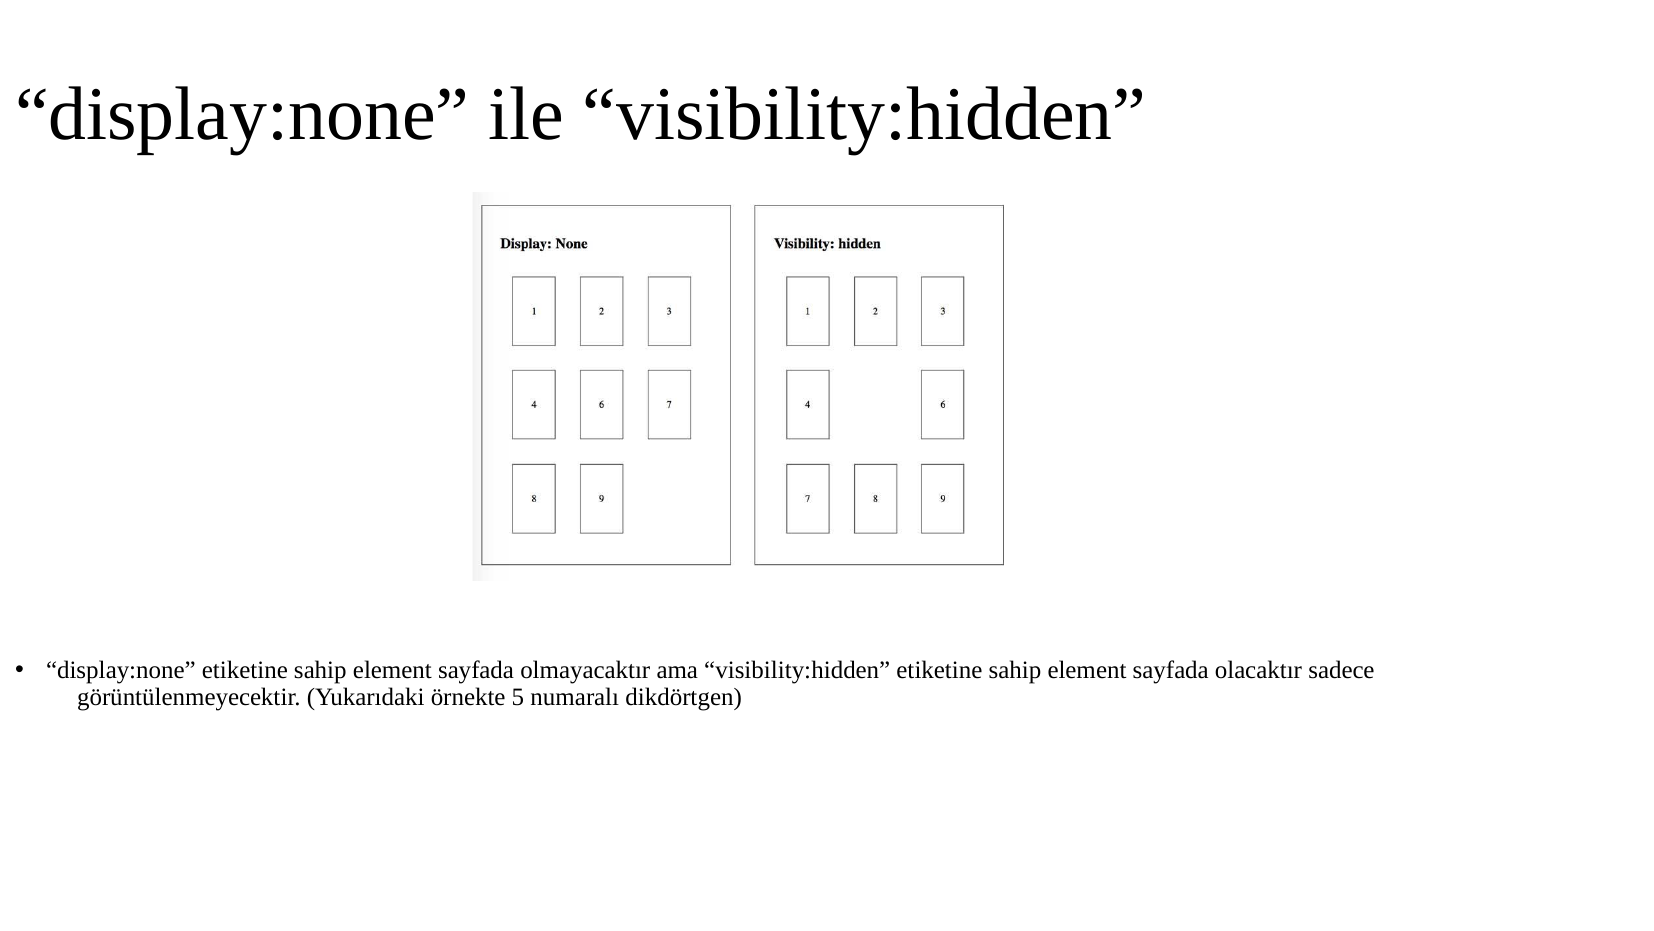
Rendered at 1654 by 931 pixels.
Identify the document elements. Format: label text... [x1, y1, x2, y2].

picture [472, 192, 1004, 581]
list “display:none” etiketine sahip element sayfada olmayacaktır ama “visibility:hidden” etiketine sahip element sayfada olacaktır sadece görüntülenmeyecektir. (Yukarıdaki örnekte 5 numaralı dikdörtgen) [0, 649, 1489, 758]
title “display:none” ile “visibility:hidden” [0, 36, 1489, 193]
